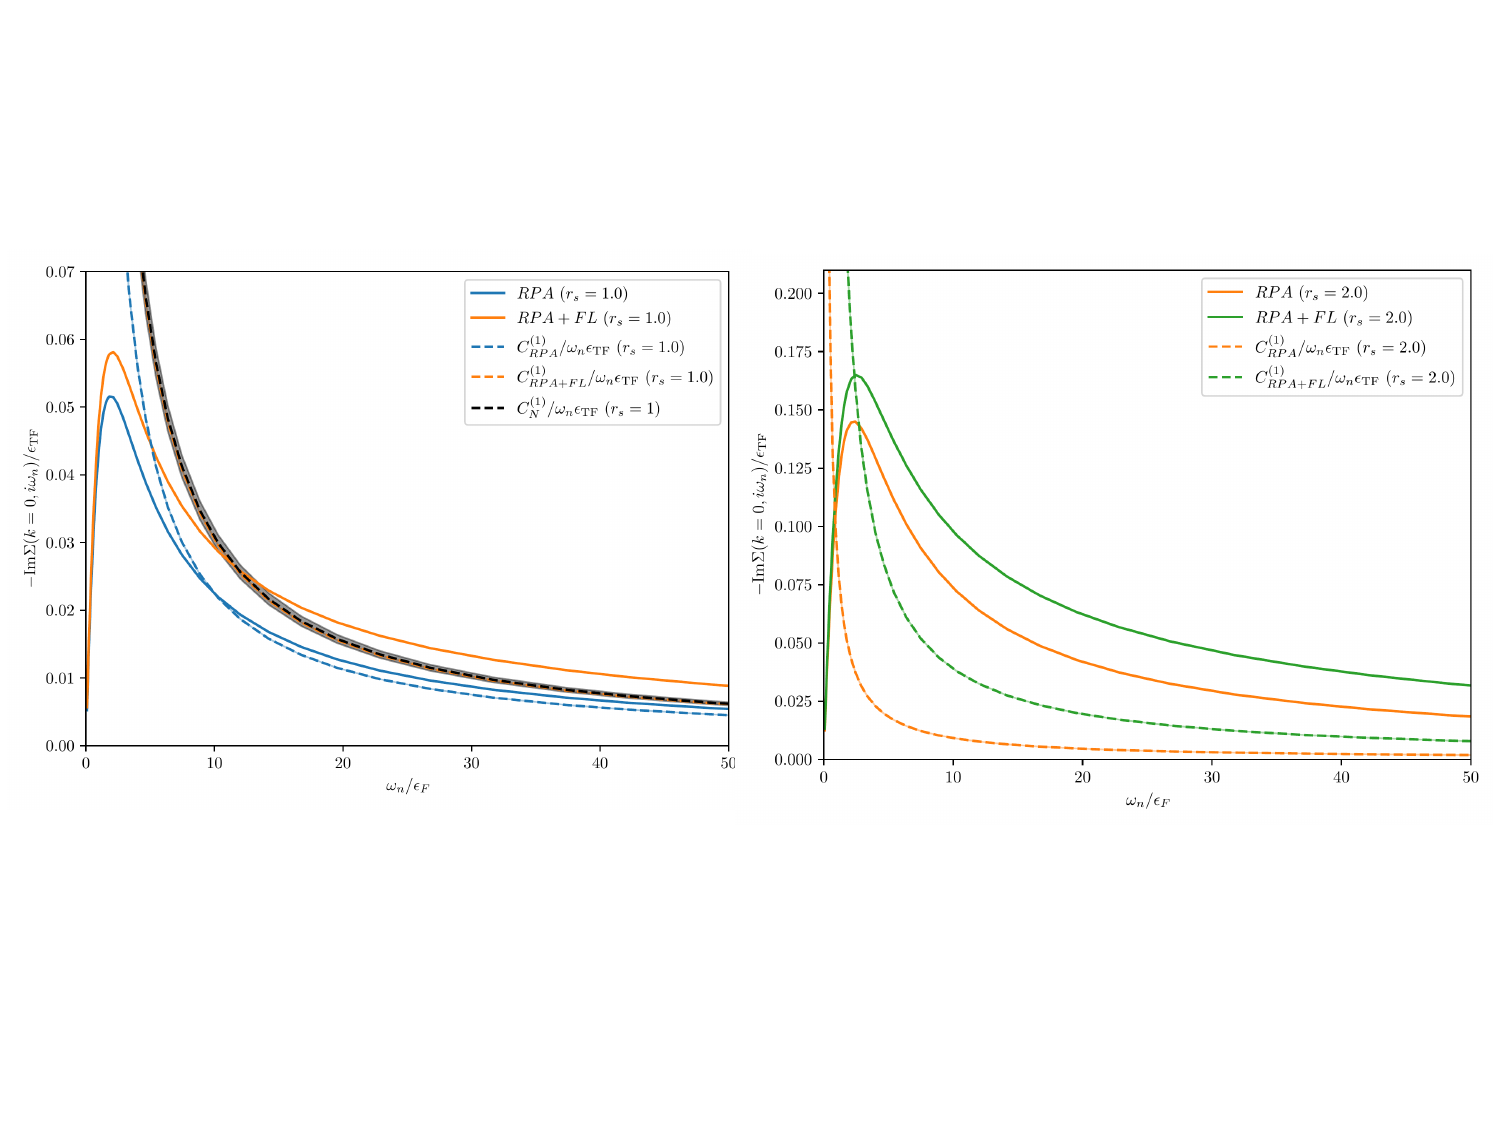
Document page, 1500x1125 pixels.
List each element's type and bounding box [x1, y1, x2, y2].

picture [7, 249, 1493, 826]
